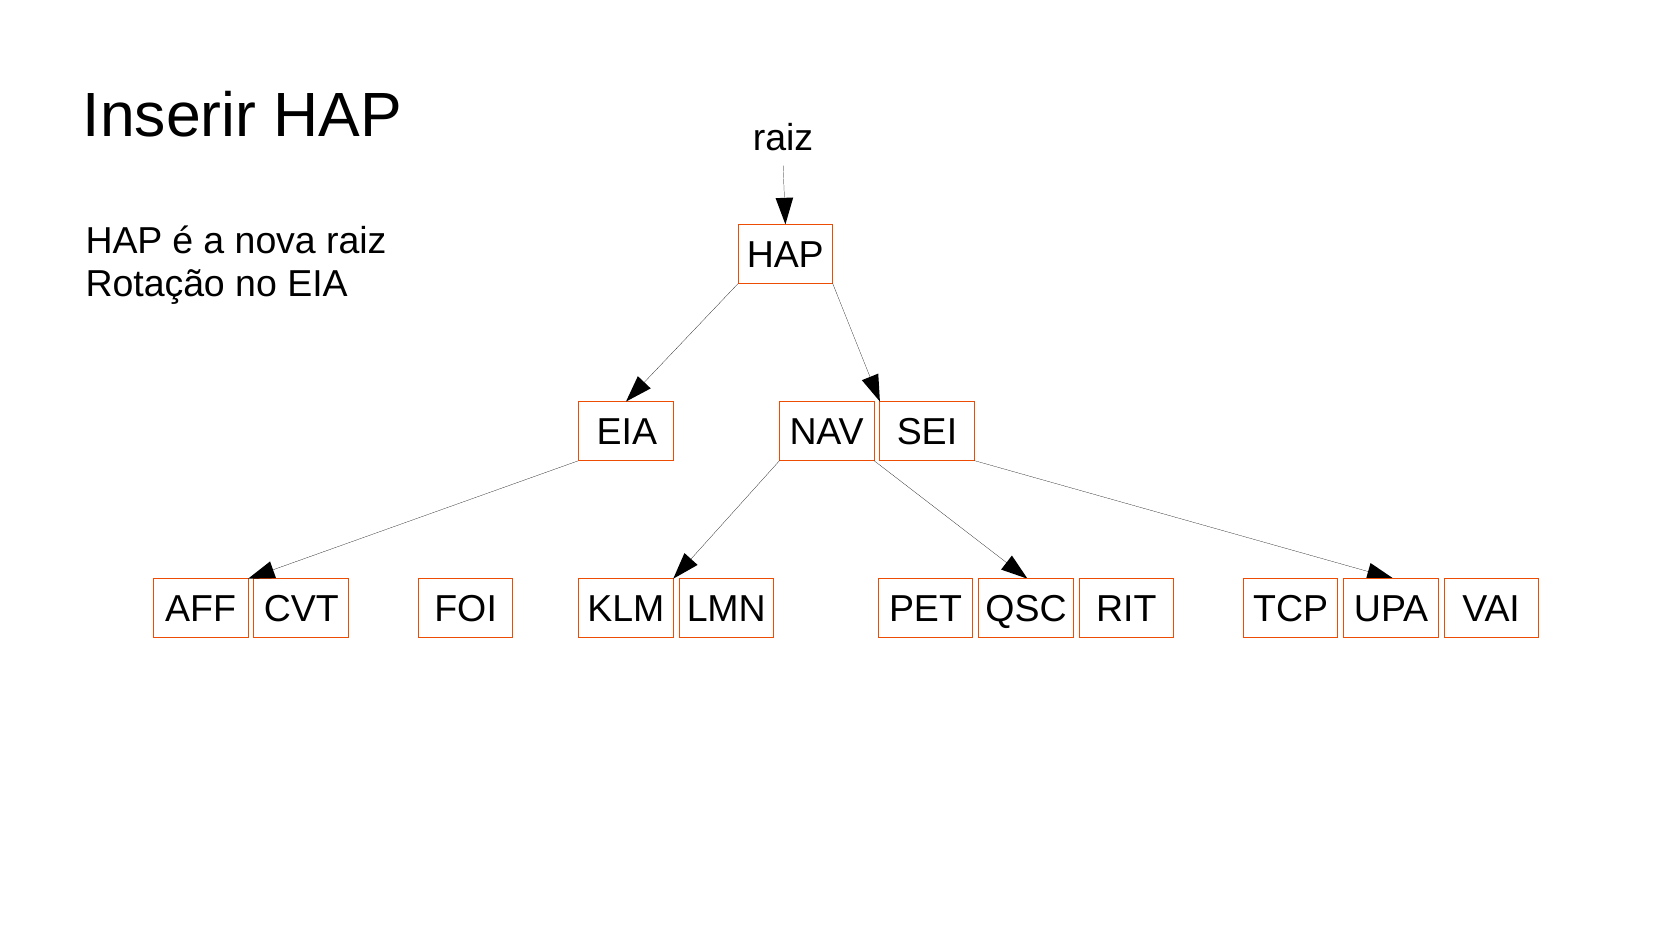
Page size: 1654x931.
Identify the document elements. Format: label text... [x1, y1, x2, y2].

text_box TCP [1243, 578, 1338, 638]
text_box AFF [153, 578, 249, 638]
text_box CVT [253, 578, 349, 638]
text_box LMN [679, 578, 774, 638]
text_box QSC [978, 578, 1074, 638]
text_box HAP [738, 224, 833, 284]
text_box SEI [879, 401, 975, 461]
text_box KLM [578, 578, 674, 638]
text_box raiz [738, 108, 829, 166]
text_box FOI [418, 578, 513, 638]
text_box PET [878, 578, 973, 638]
text_box UPA [1343, 578, 1439, 638]
text_box HAP é a nova raiz Rotação no EIA [70, 212, 513, 354]
text_box NAV [779, 401, 875, 461]
title Inserir HAP [82, 37, 1571, 193]
text_box RIT [1079, 578, 1174, 638]
text_box EIA [578, 401, 674, 461]
text_box VAI [1444, 578, 1539, 638]
